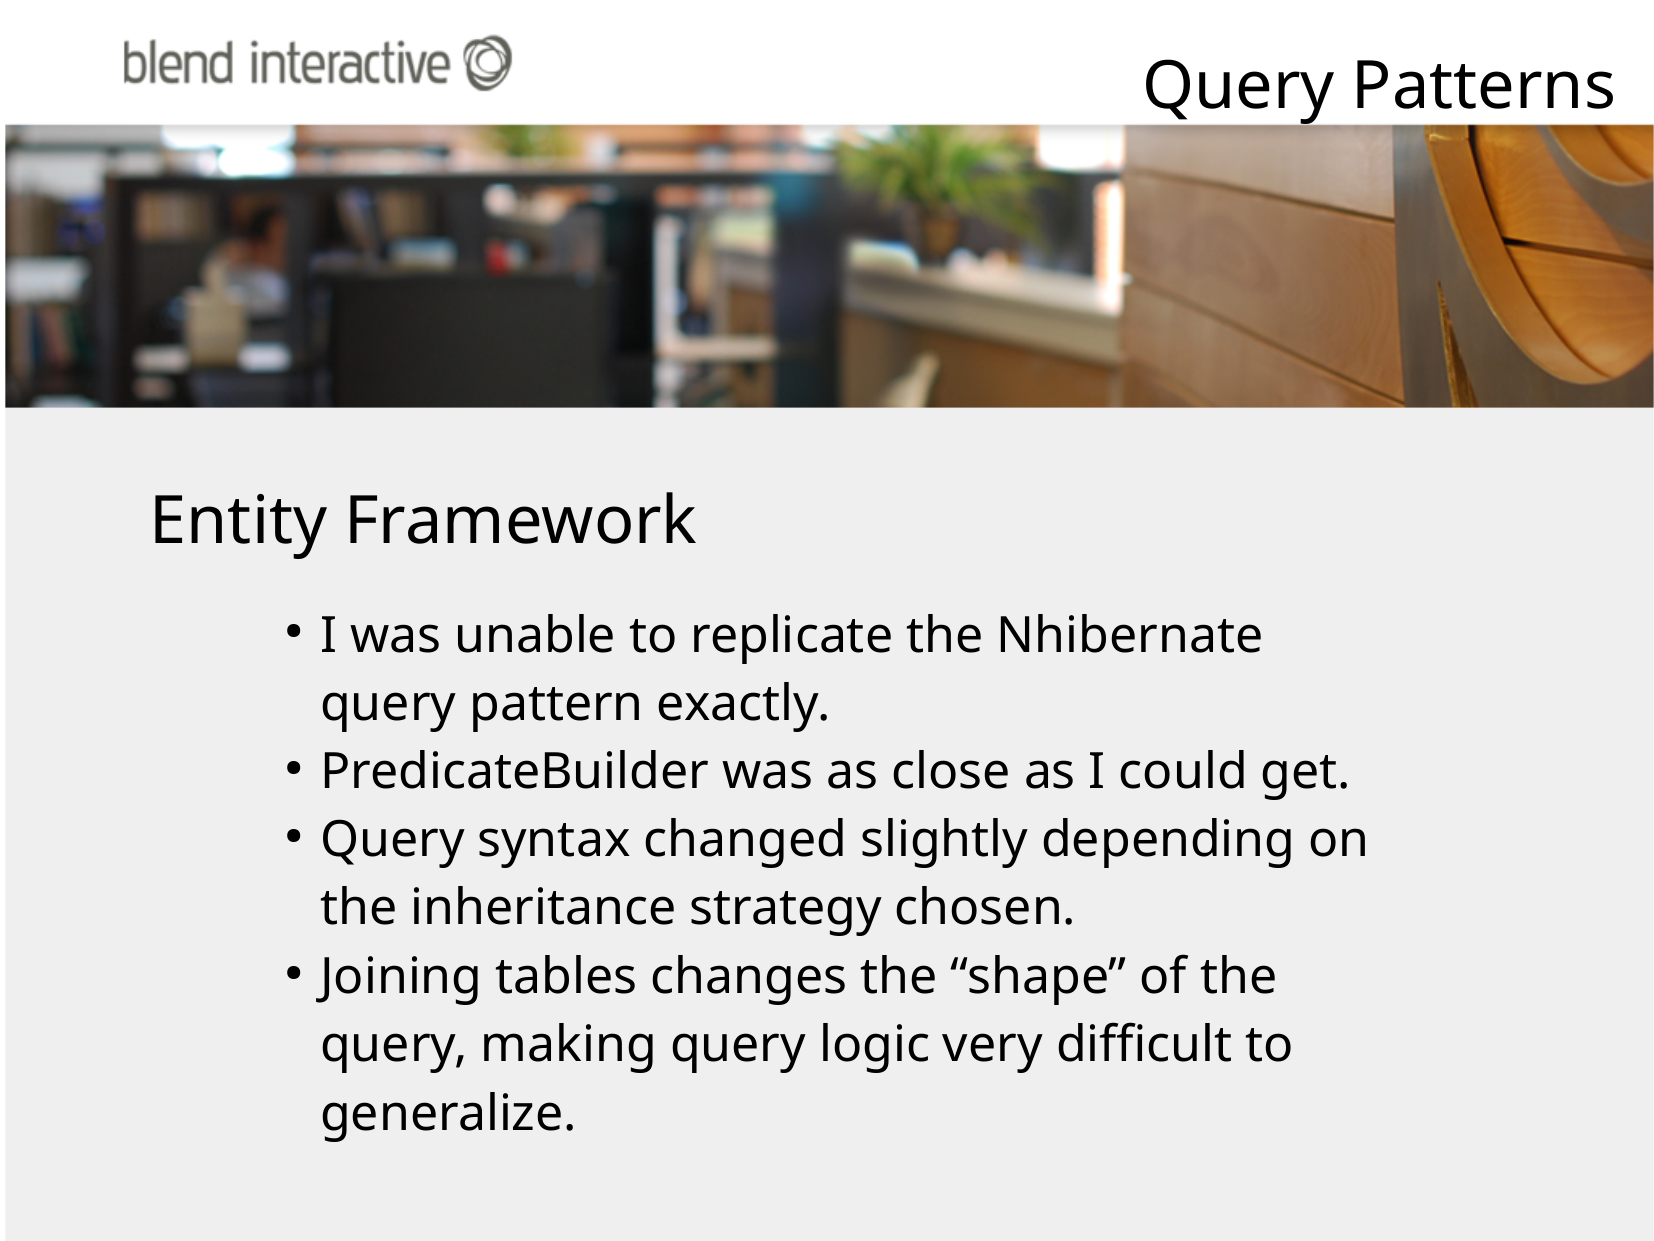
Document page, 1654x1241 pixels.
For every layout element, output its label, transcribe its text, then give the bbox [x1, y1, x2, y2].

picture [5, 4, 1654, 1241]
text_box I was unable to replicate the Nhibernate query pattern exactly. PredicateBuilder was as close as I could get. Query syntax changed slightly depending on the inheritance strategy chosen. Joining tables changes the “shape” of the query, making query logic very difficult to generalize. [270, 591, 1411, 1186]
text_box Entity Framework [135, 465, 665, 561]
text_box Query Patterns [1127, 30, 1595, 125]
